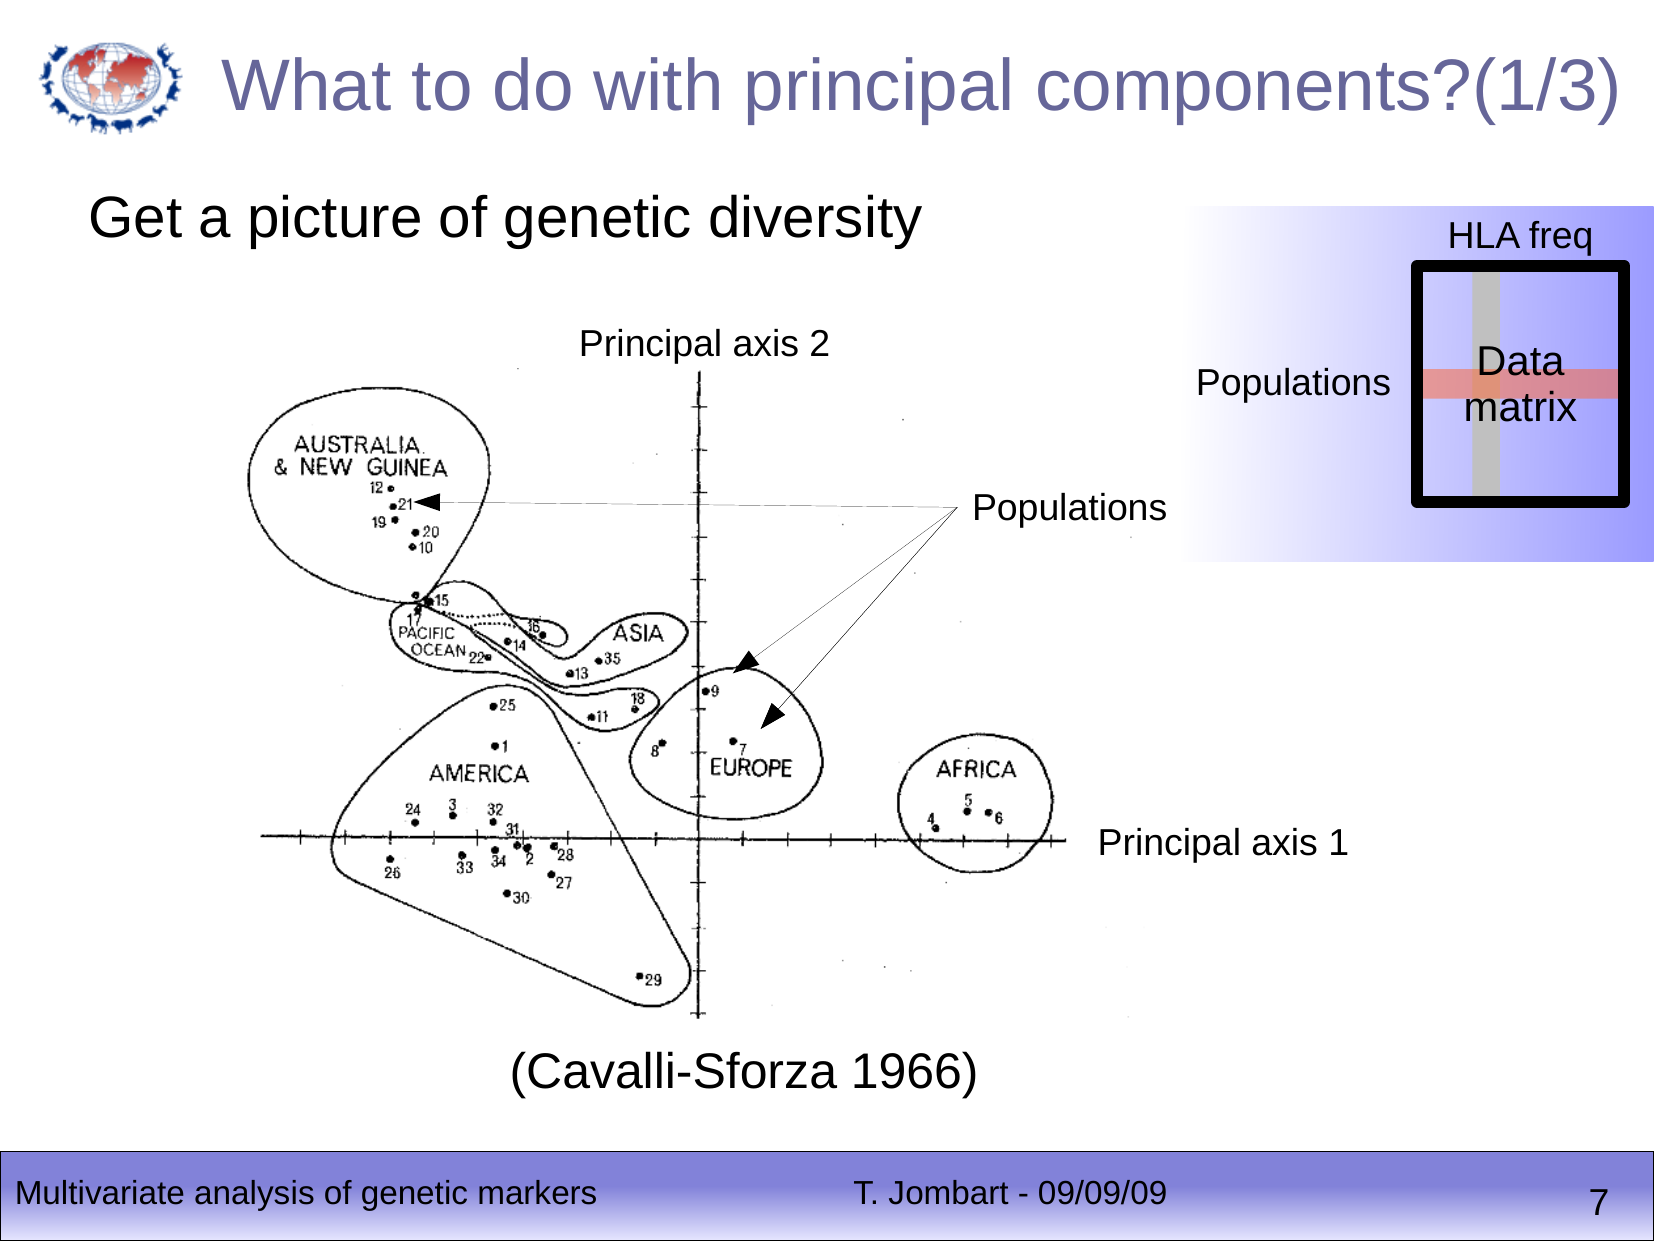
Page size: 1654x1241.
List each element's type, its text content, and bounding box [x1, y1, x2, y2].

text_box Principal axis 1 [1083, 814, 1365, 871]
text_box What to do with principal components?(1/3) [206, 37, 1654, 134]
text_box Data matrix [1417, 265, 1625, 502]
text_box Get a picture of genetic diversity [0, 177, 939, 258]
text_box HLA freq [1433, 206, 1609, 294]
picture [25, 29, 186, 144]
text_box Multivariate analysis of genetic markers [0, 1167, 614, 1220]
text_box Principal axis 2 [564, 315, 846, 368]
text_box [1181, 206, 1654, 562]
text_box T. Jombart - 09/09/09 [838, 1167, 1202, 1225]
text_box Populations [957, 479, 1183, 537]
picture [207, 368, 1154, 1024]
text_box [0, 1151, 1654, 1241]
text_box (Cavalli-Sforza 1966) [494, 1035, 1052, 1107]
text_box 7 [1573, 1174, 1625, 1232]
text_box Populations [1181, 354, 1406, 441]
